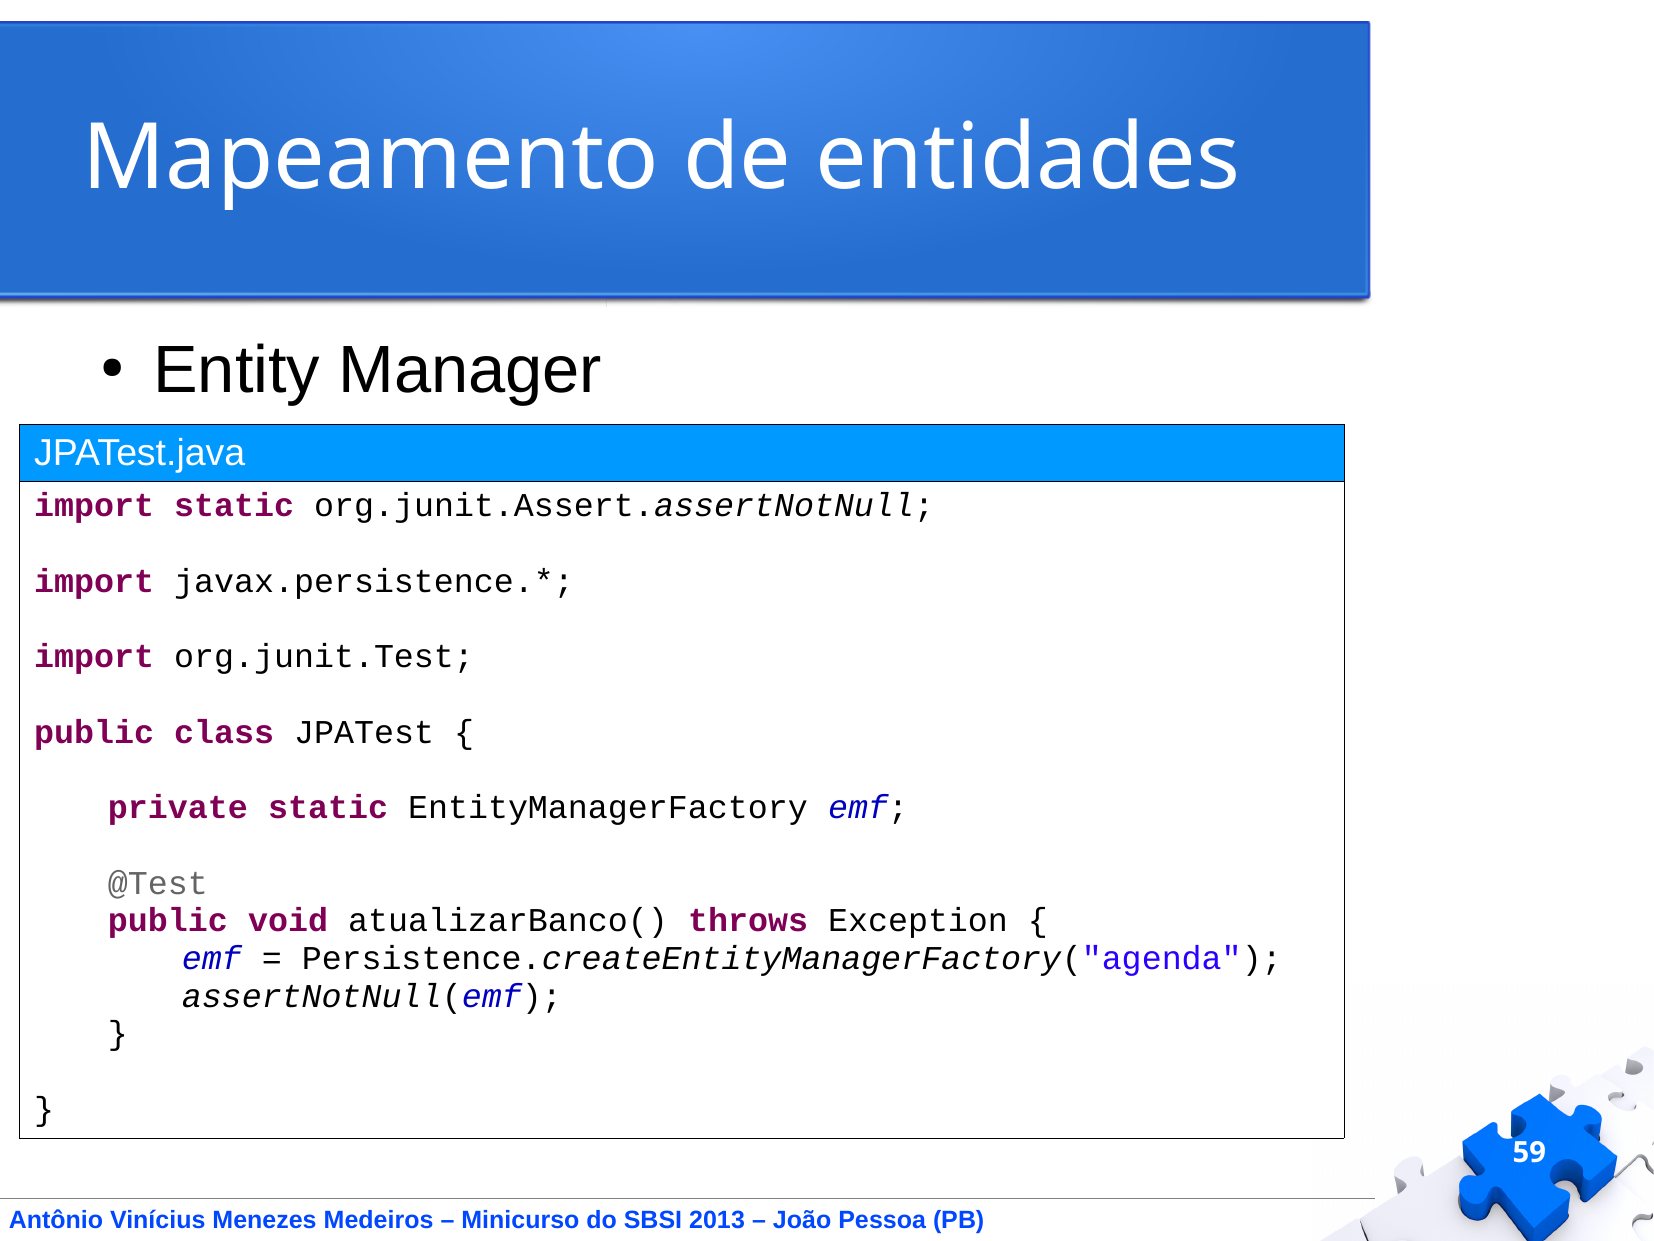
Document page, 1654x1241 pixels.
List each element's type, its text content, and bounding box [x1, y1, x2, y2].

table_cell import static org.junit.Assert.assertNotNull; import javax.persistence.*; import org.junit.Test; public class JPATest { private static EntityManagerFactory emf; @Test public void atualizarBanco() throws Exception { emf = Persistence.createEntityManagerFactory("agenda"); assertNotNull(emf); } } [20, 482, 1344, 1138]
list Entity Manager [82, 332, 1356, 1052]
table_header JPATest.java [20, 425, 1344, 481]
title Mapeamento de entidades [82, 49, 1323, 257]
picture [0, 21, 1375, 307]
picture [1311, 983, 1654, 1241]
